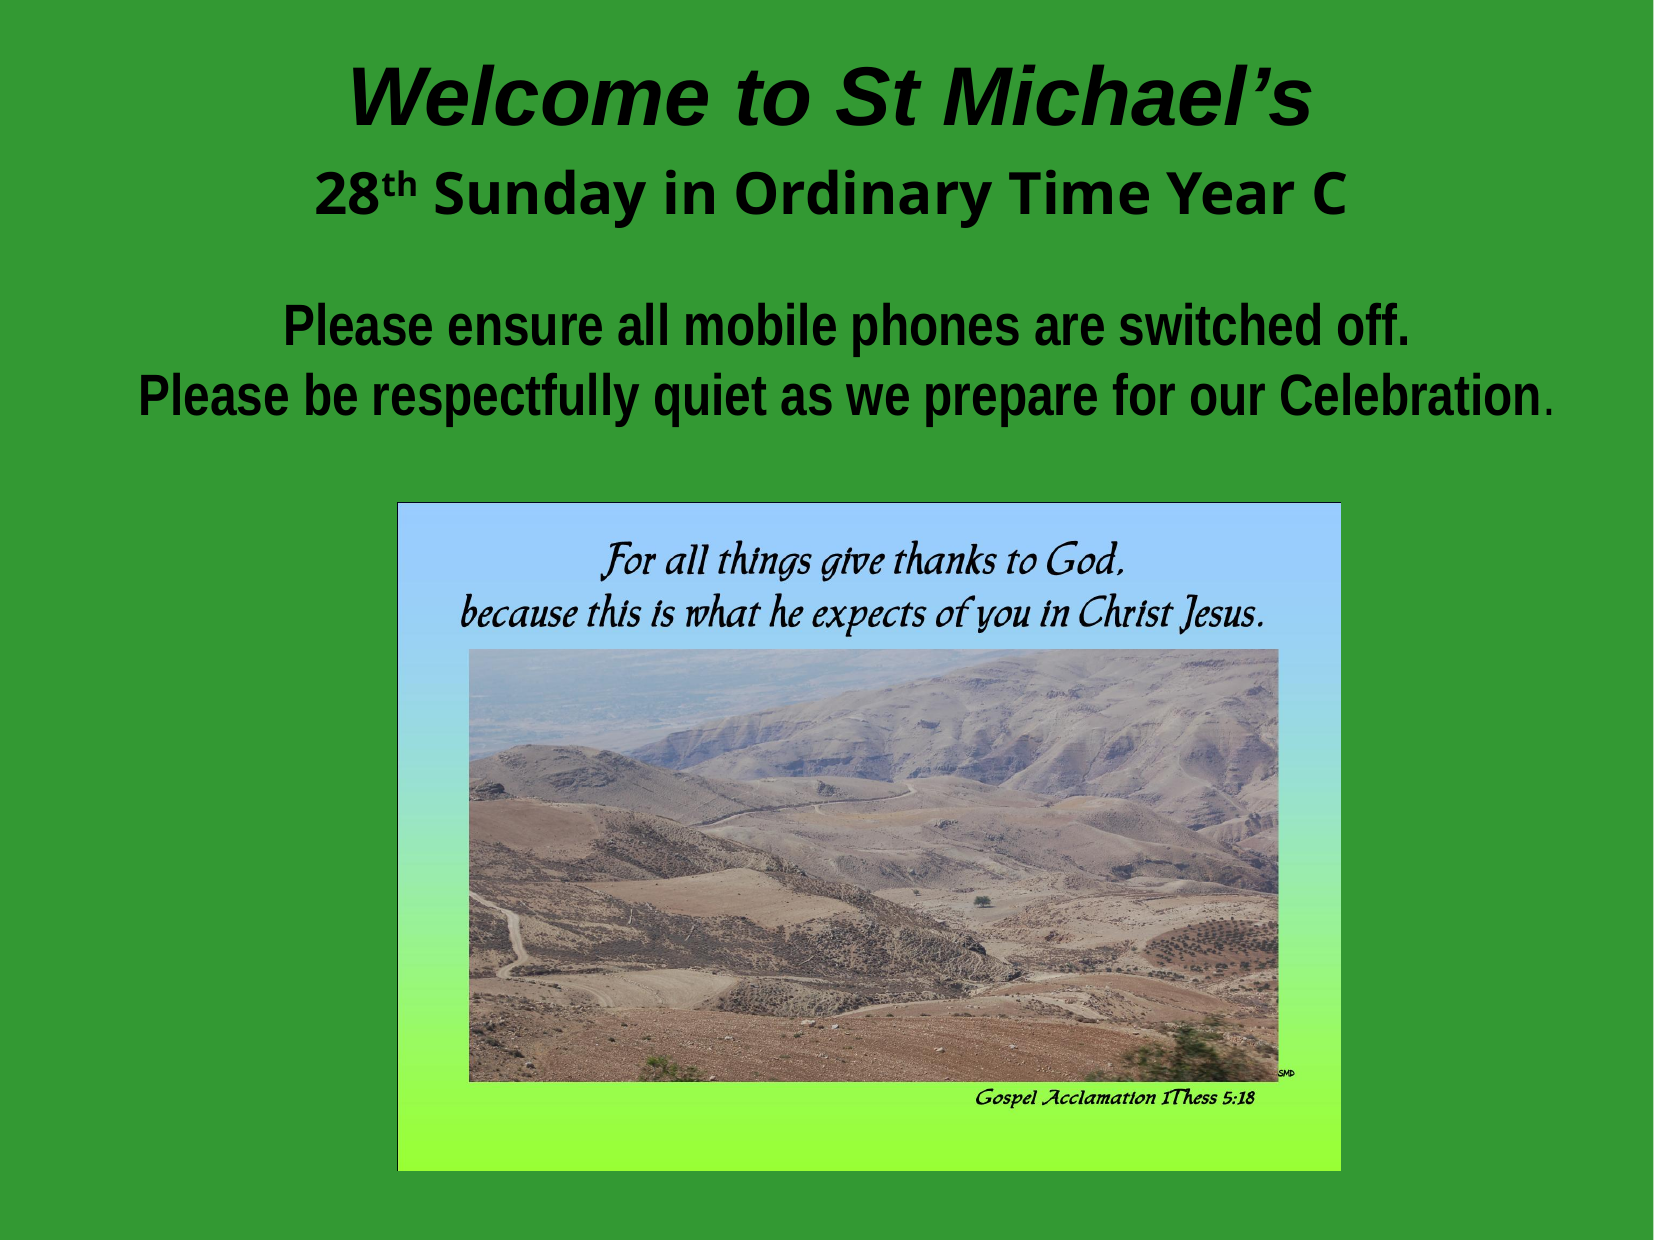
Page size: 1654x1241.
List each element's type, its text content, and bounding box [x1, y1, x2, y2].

text_box Please ensure all mobile phones are switched off. Please be respectfully quiet as we prepare for our Celebration. [36, 279, 1654, 436]
subtitle Welcome to St Michael’s 28th Sunday in Ordinary Time Year C [32, 34, 1632, 295]
picture [397, 502, 1341, 1171]
